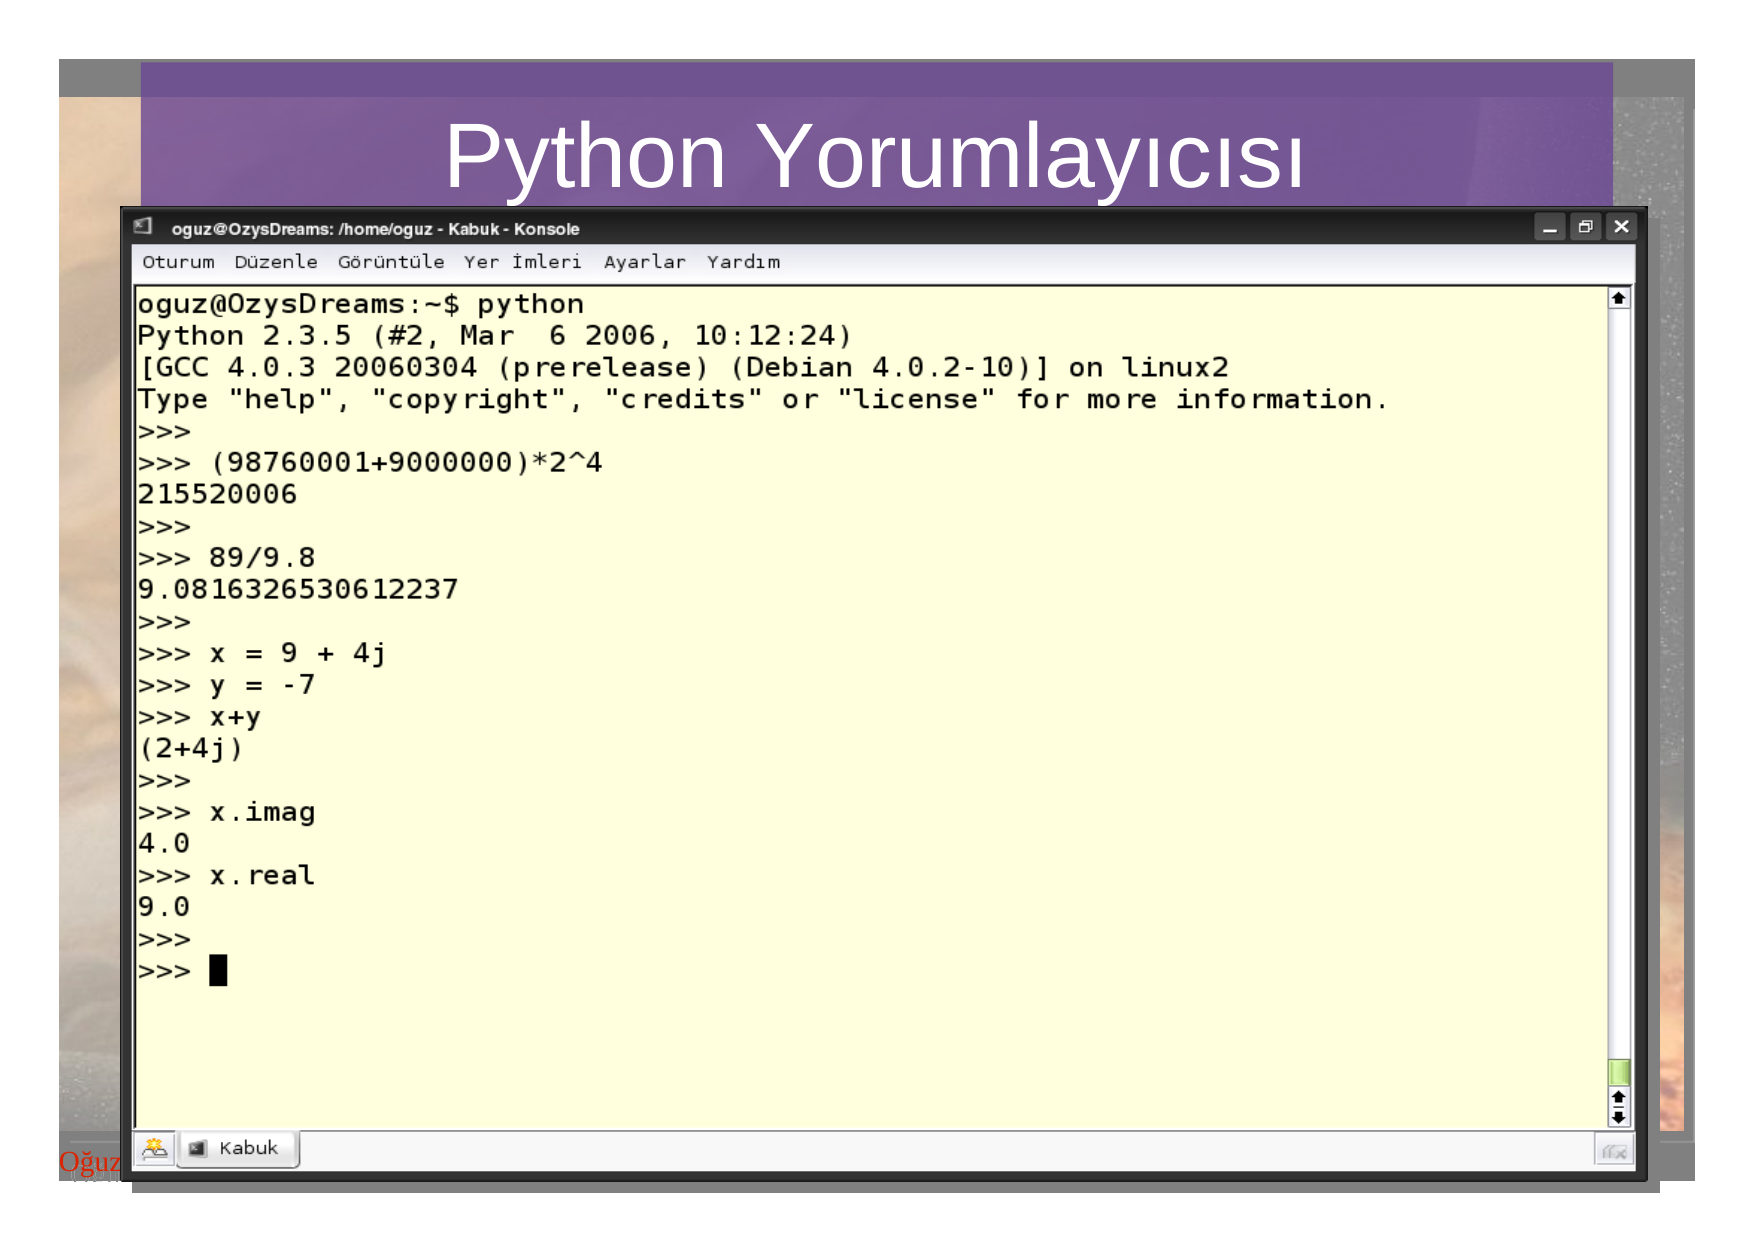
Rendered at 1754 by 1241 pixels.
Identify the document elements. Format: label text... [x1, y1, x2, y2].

title Python Yorumlayıcısı [140, 62, 1614, 206]
picture [59, 97, 1684, 1182]
